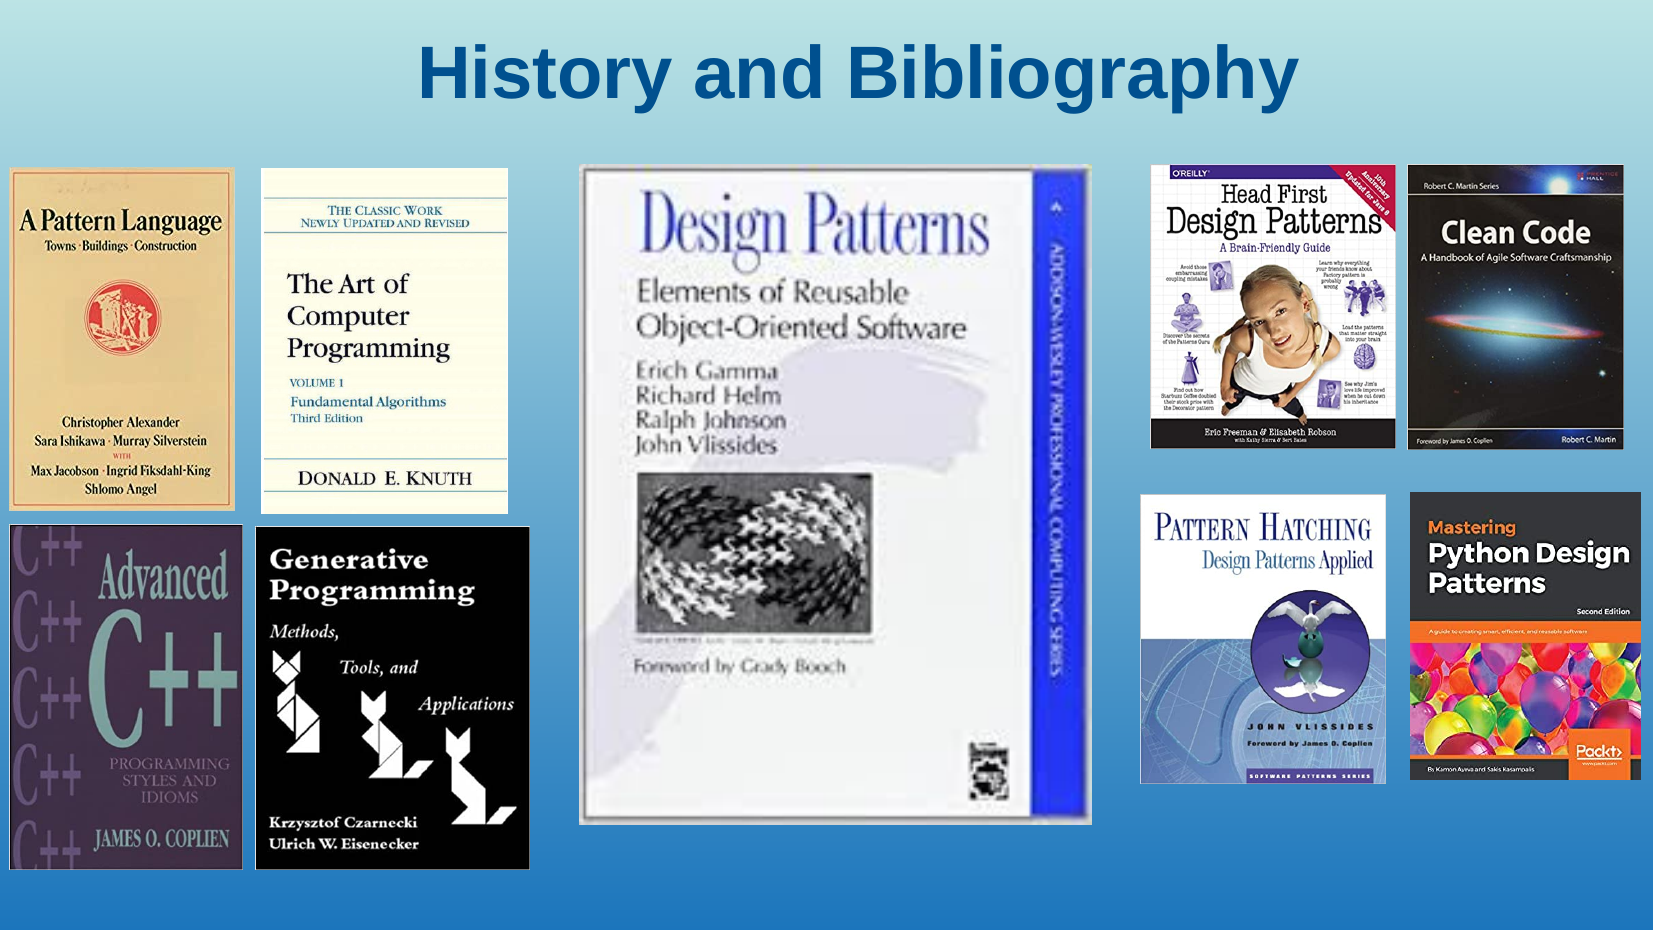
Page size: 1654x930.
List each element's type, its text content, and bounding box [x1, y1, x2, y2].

title History and Bibliography [90, 0, 1628, 151]
picture [1150, 164, 1396, 449]
picture [1410, 492, 1641, 781]
picture [1407, 164, 1624, 450]
picture [9, 167, 235, 511]
picture [9, 524, 243, 871]
picture [579, 164, 1092, 826]
picture [255, 526, 530, 871]
picture [261, 168, 508, 514]
picture [1140, 494, 1386, 784]
